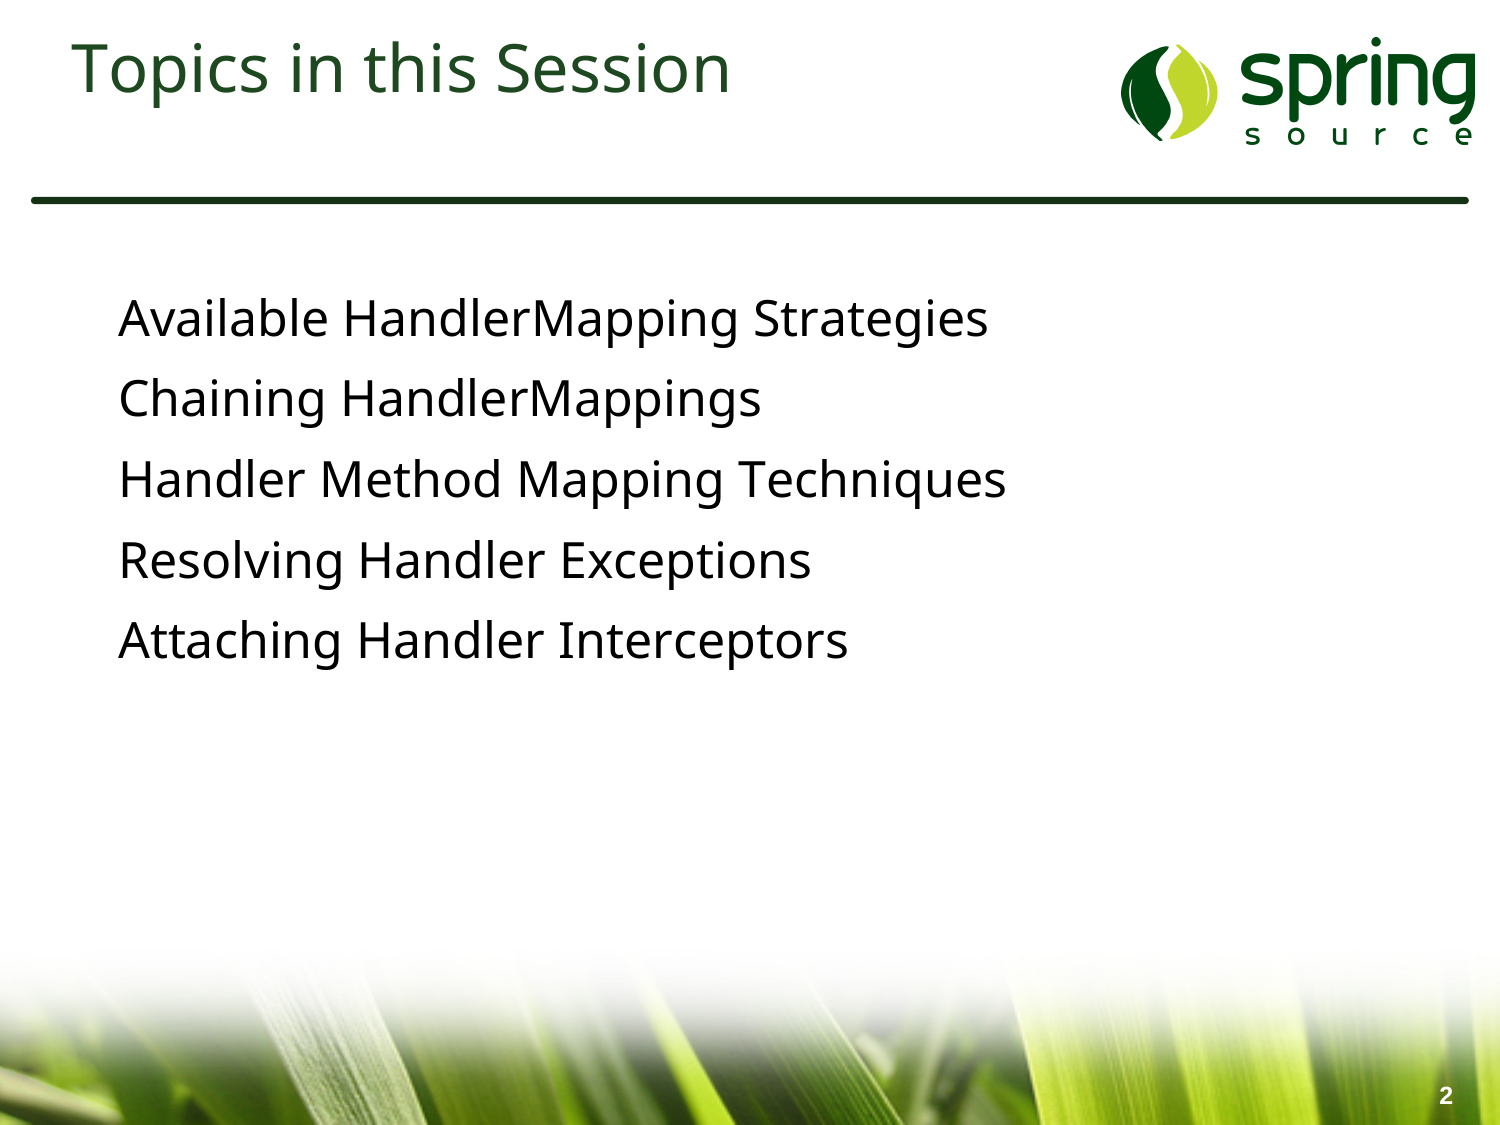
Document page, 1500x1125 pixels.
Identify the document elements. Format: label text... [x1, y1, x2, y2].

picture [1121, 37, 1475, 145]
picture [0, 944, 1500, 1125]
list Available HandlerMapping Strategies Chaining HandlerMappings Handler Method Mapping Techniques Resolving Handler Exceptions Attaching Handler Interceptors [103, 275, 1394, 938]
title Topics in this Session [56, 13, 1089, 176]
